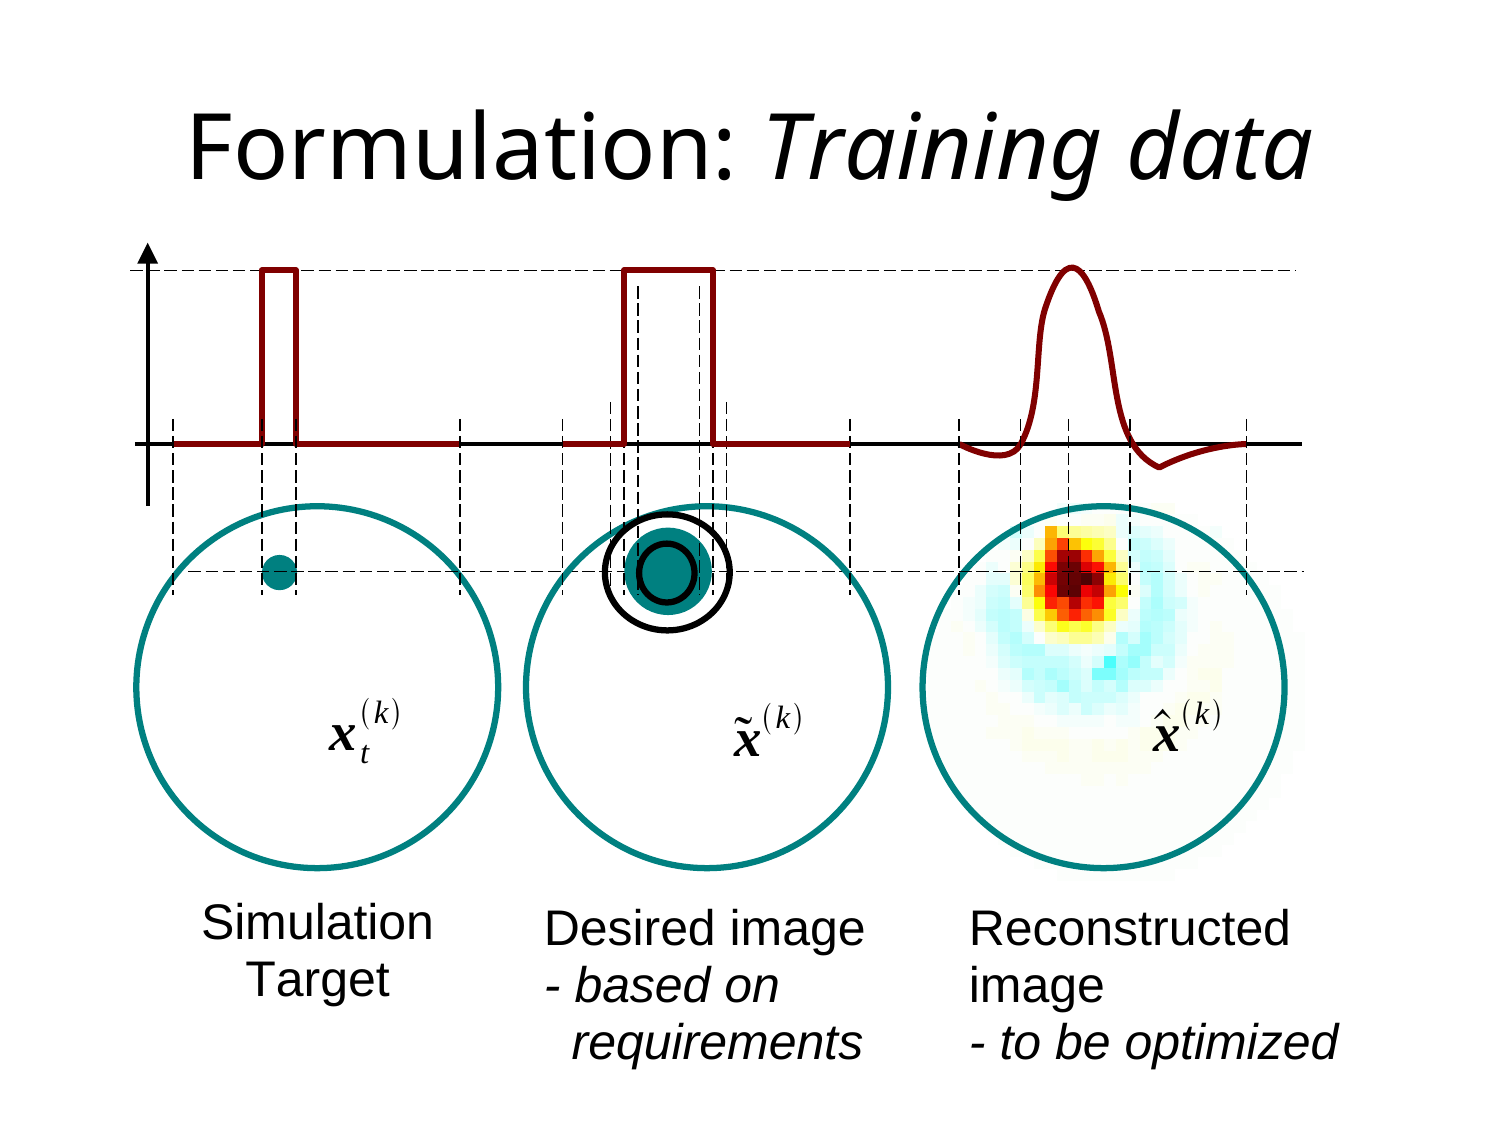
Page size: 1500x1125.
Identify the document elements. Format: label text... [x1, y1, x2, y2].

text_box Desired image - based on requirements [528, 892, 881, 1078]
picture [928, 510, 1281, 865]
text_box [627, 530, 709, 612]
text_box Reconstructed image - to be optimized [954, 892, 1354, 1078]
picture [928, 503, 1305, 881]
text_box [265, 558, 294, 588]
picture [928, 503, 1085, 628]
chart [1133, 694, 1236, 764]
text_box Simulation Target [186, 886, 449, 1015]
title Formulation: Training data [112, 32, 1388, 255]
chart [713, 698, 817, 768]
chart [312, 692, 415, 770]
